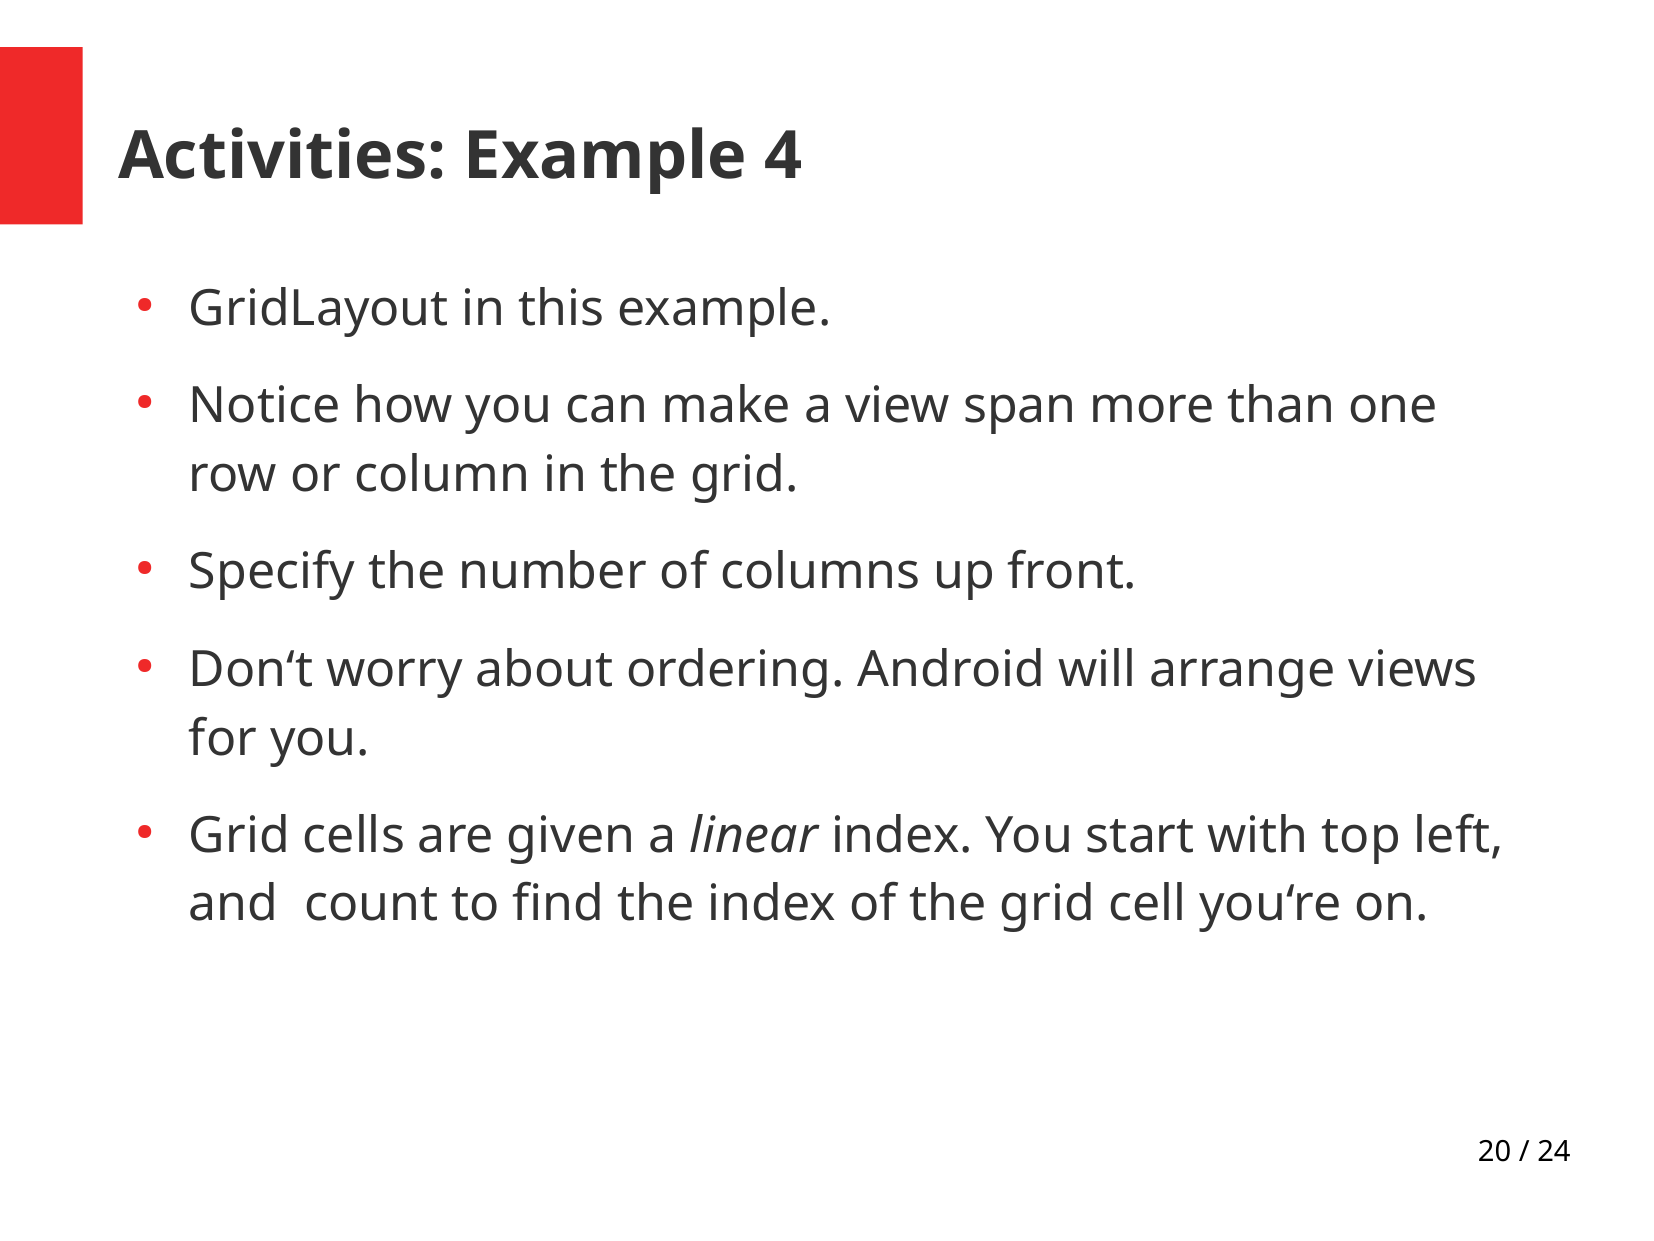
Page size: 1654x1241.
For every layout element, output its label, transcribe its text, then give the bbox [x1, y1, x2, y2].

title Activities: Example 4 [118, 49, 1571, 257]
list GridLayout in this example. Notice how you can make a view span more than one row or column in the grid. Specify the number of columns up front. Don‘t worry about ordering. Android will arrange views for you. Grid cells are given a linear index. You start with top left, and count to find the index of the grid cell you‘re on. [118, 271, 1536, 991]
